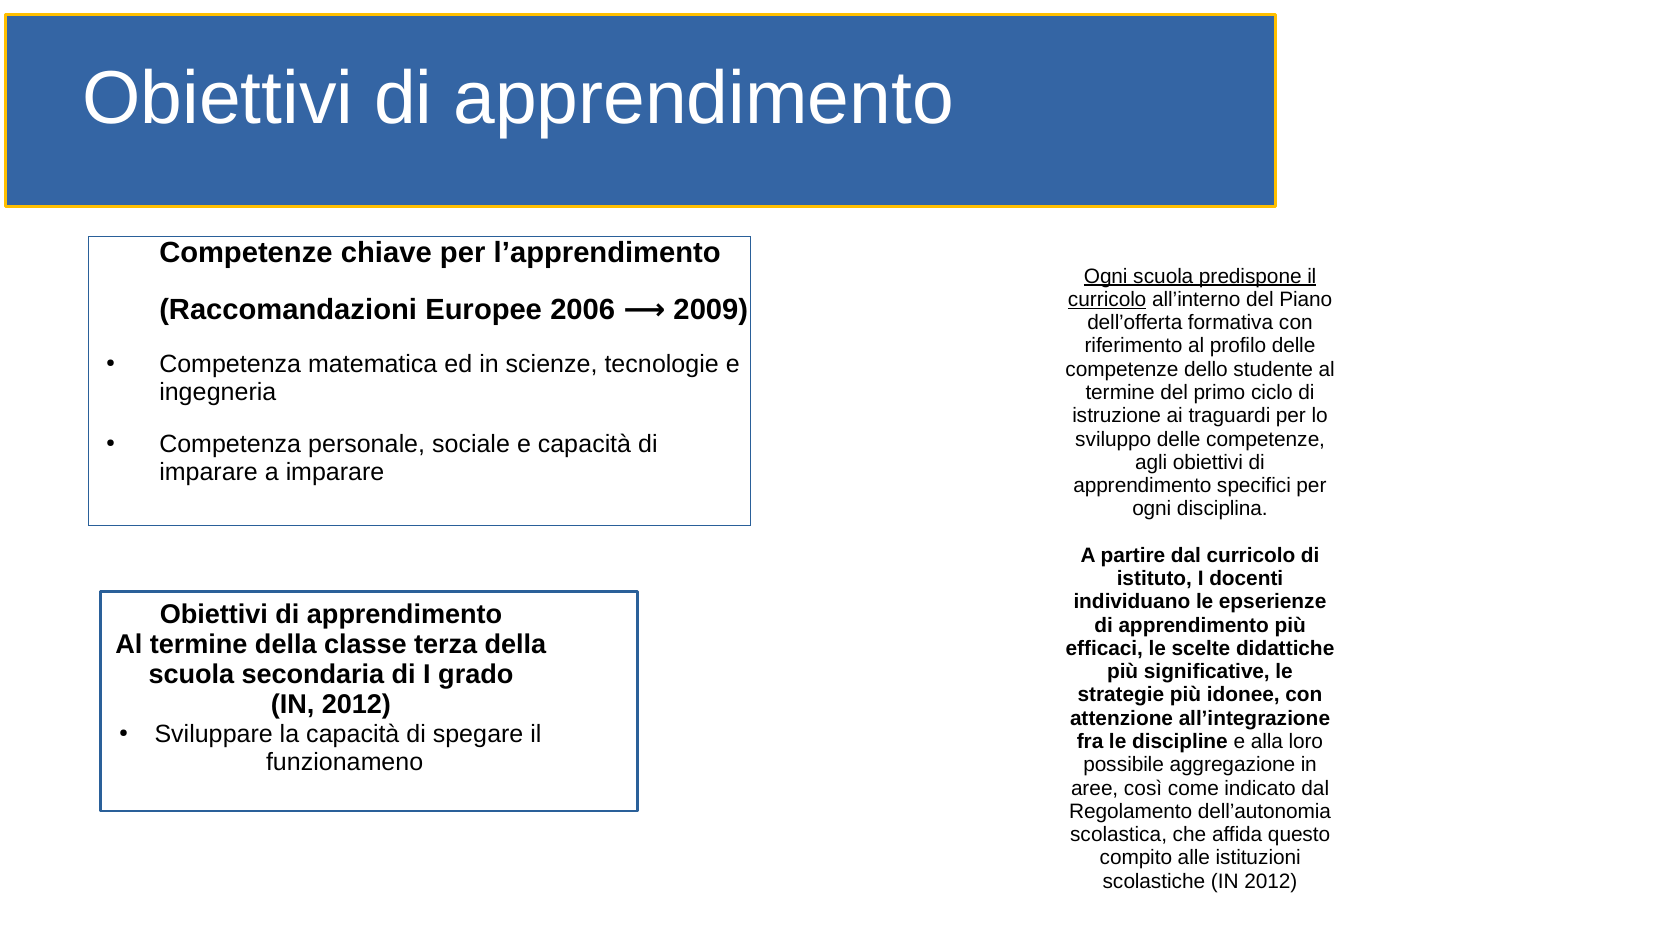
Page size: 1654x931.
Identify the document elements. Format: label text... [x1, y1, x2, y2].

list Competenze chiave per l’apprendimento (Raccomandazioni Europee 2006 ⟶ 2009) Competenza matematica ed in scienze, tecnologie e ingegneria Competenza personale, sociale e capacità di imparare a imparare [88, 236, 751, 526]
title Obiettivi di apprendimento [82, 44, 1163, 151]
text_box Ogni scuola predispone il curricolo all’interno del Piano dell’offerta formativa con riferimento al profilo delle competenze dello studente al termine del primo ciclo di istruzione ai traguardi per lo sviluppo delle competenze, agli obiettivi di apprendimento specifici per ogni disciplina. A partire dal curricolo di istituto, I docenti individuano le epserienze di apprendimento più efficaci, le scelte didattiche più significative, le strategie più idonee, con attenzione all’integrazione fra le discipline e alla loro possibile aggregazione in aree, così come indicato dal Regolamento dell’autonomia scolastica, che affida questo compito alle istituzioni scolastiche (IN 2012) [1050, 256, 1351, 901]
text_box Obiettivi di apprendimento Al termine della classe terza della scuola secondaria di I grado (IN, 2012) Sviluppare la capacità di spegare il funzionameno [100, 591, 638, 812]
